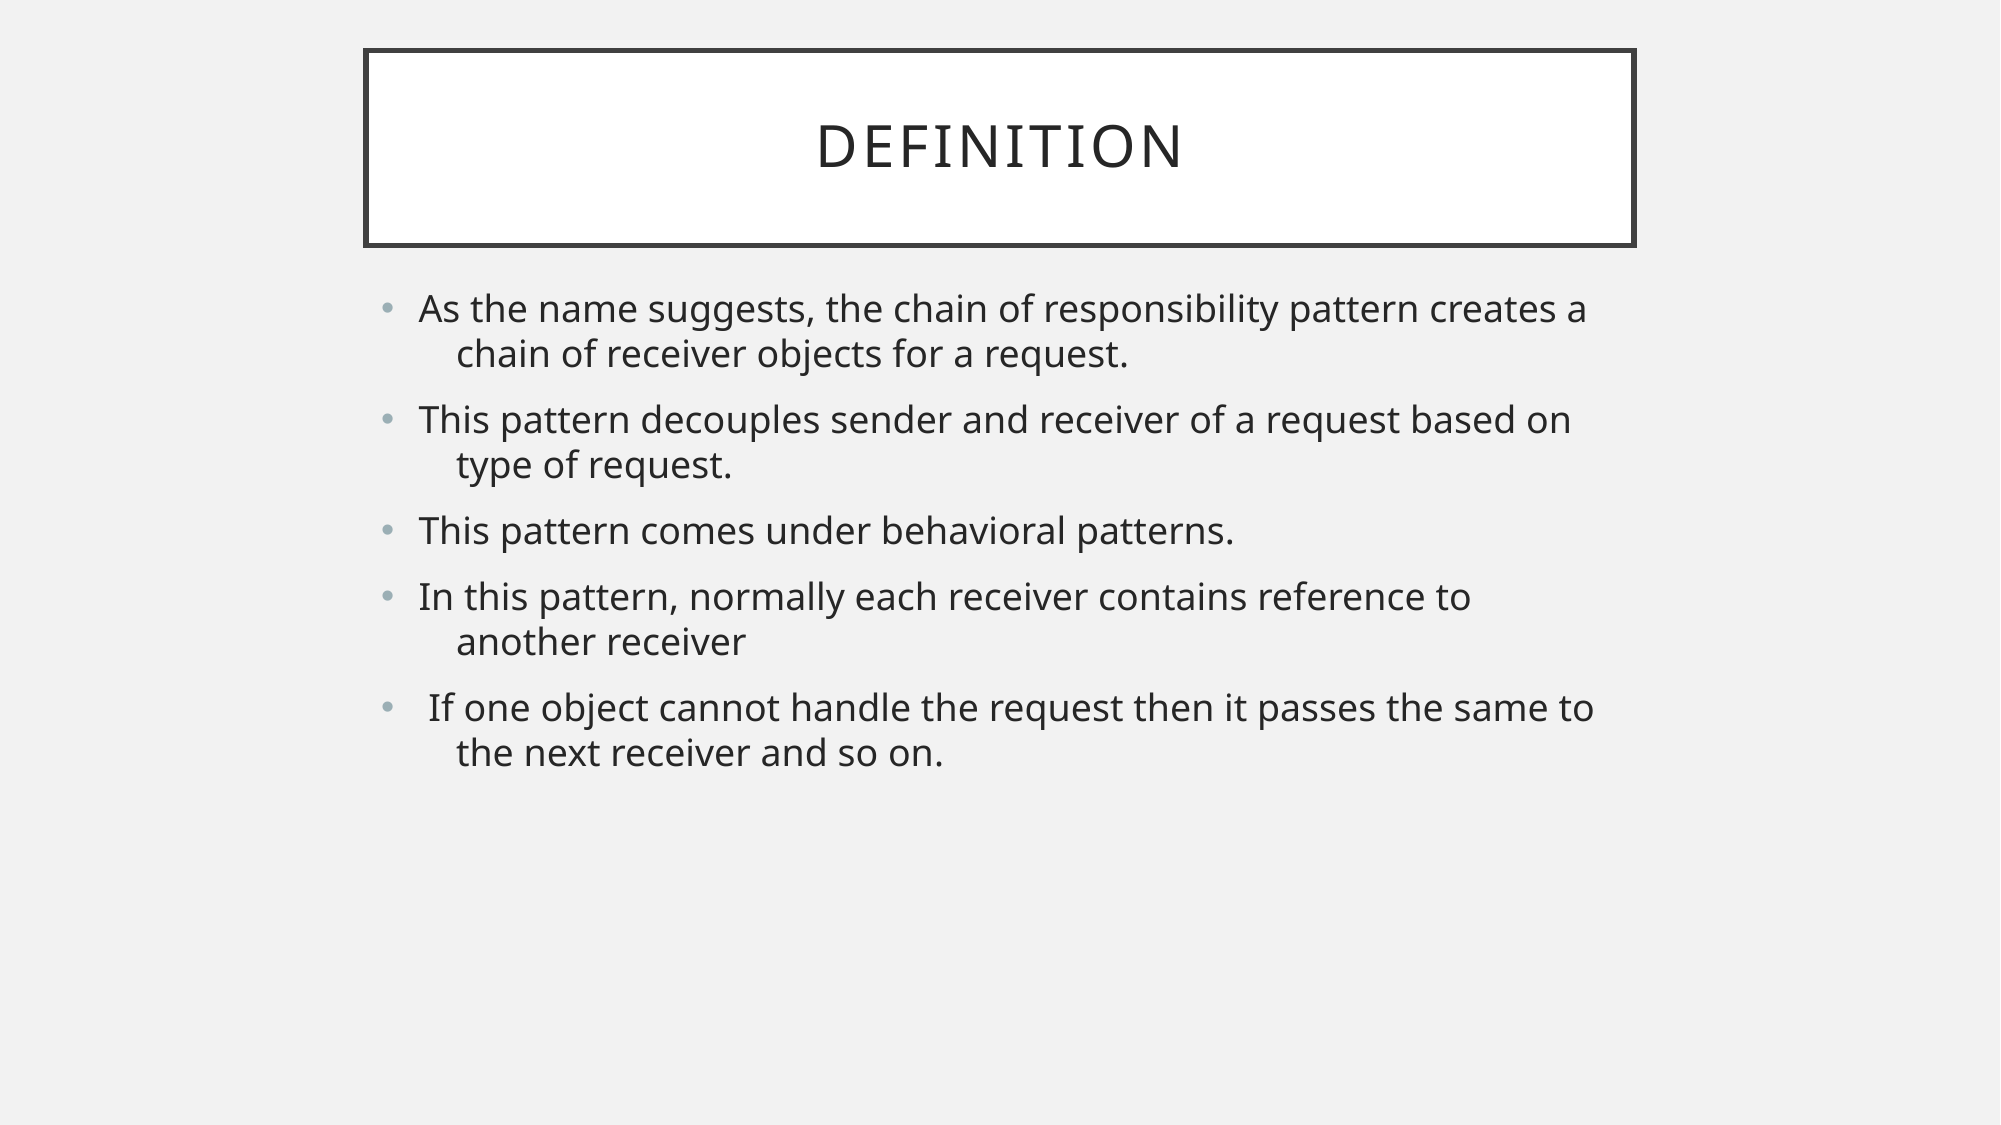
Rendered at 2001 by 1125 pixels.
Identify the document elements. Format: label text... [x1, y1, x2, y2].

title definition [366, 50, 1634, 246]
list As the name suggests, the chain of responsibility pattern creates a chain of receiver objects for a request. This pattern decouples sender and receiver of a request based on type of request. This pattern comes under behavioral patterns. In this pattern, normally each receiver contains reference to another receiver If one object cannot handle the request then it passes the same to the next receiver and so on. [366, 277, 1634, 942]
